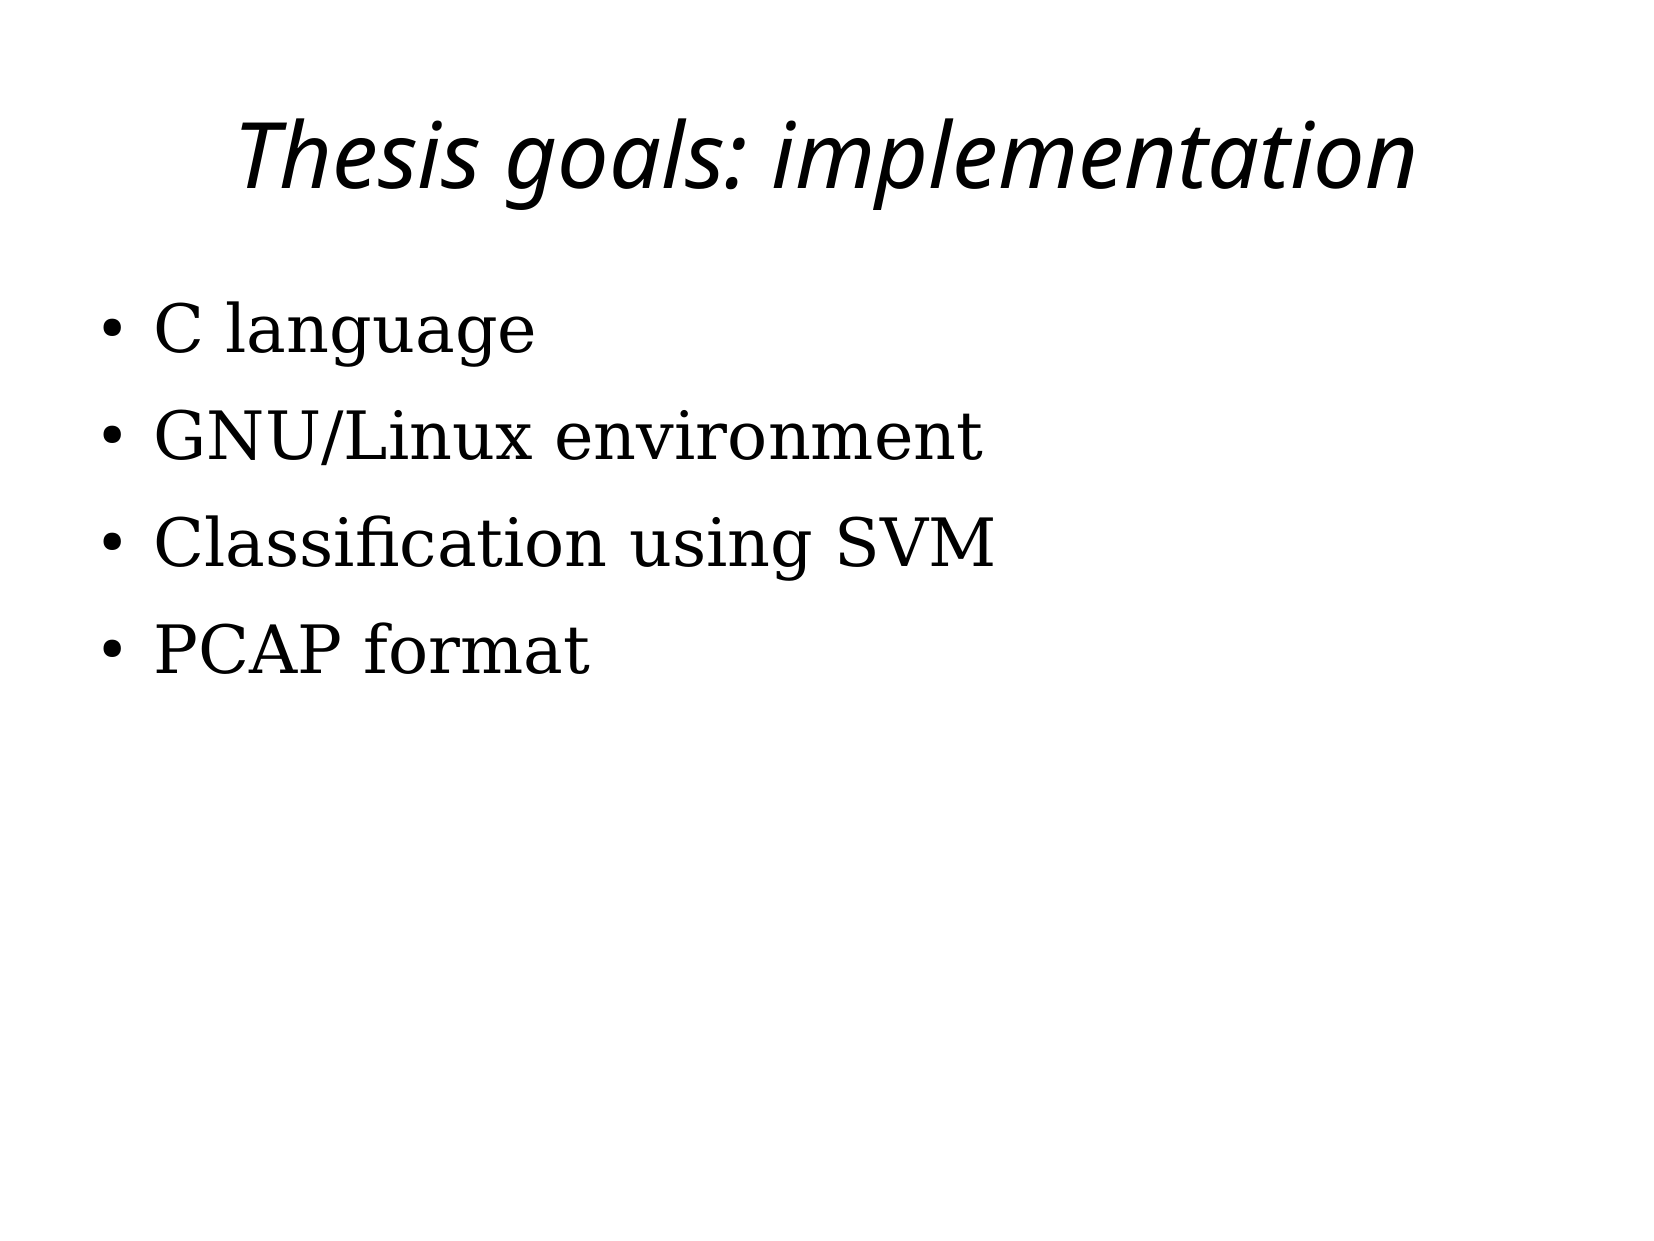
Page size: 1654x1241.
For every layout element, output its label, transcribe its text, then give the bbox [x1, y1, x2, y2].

list C language GNU/Linux environment Classification using SVM PCAP format [82, 290, 1571, 1109]
title Thesis goals: implementation [82, 49, 1571, 257]
